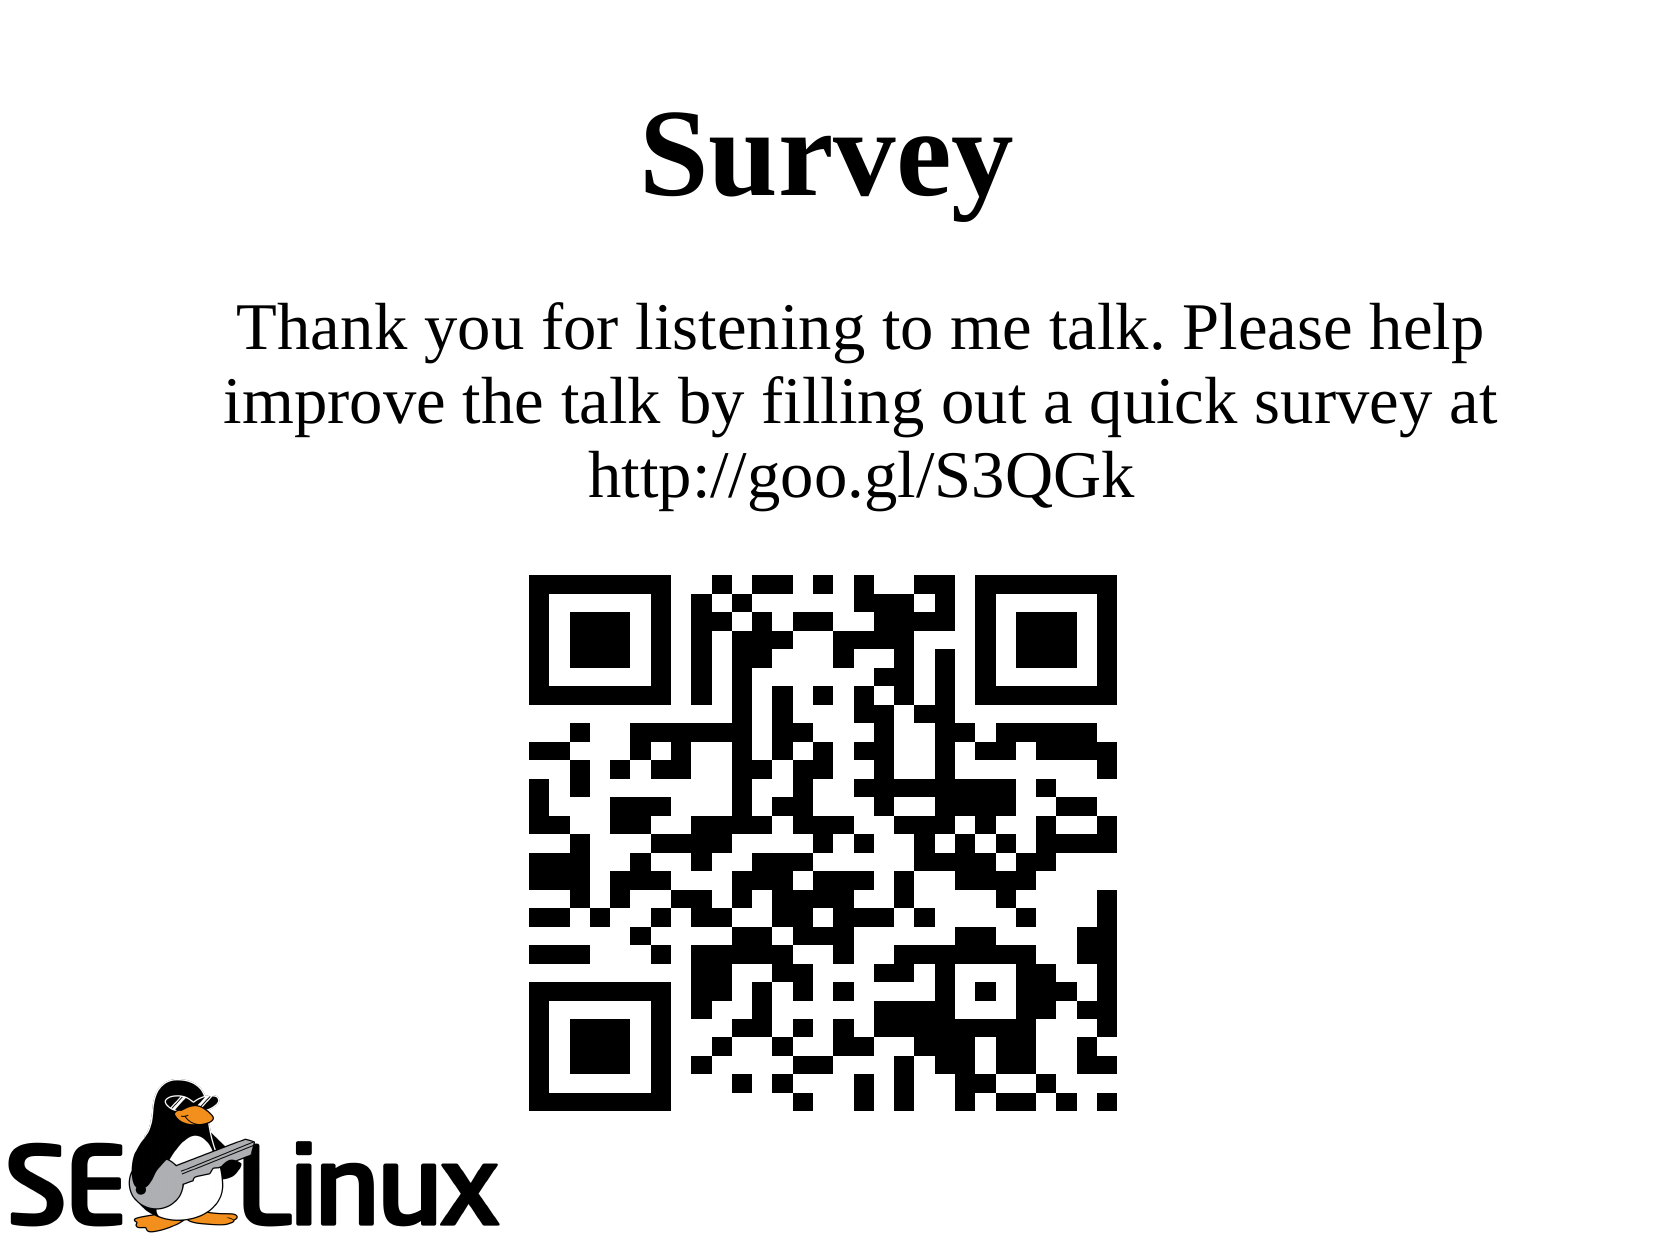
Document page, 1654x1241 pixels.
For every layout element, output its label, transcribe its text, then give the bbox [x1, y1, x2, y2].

list Thank you for listening to me talk. Please help improve the talk by filling out a quick survey at http://goo.gl/S3QGk [82, 290, 1571, 1010]
title Survey [82, 49, 1571, 257]
picture [0, 539, 1165, 1241]
